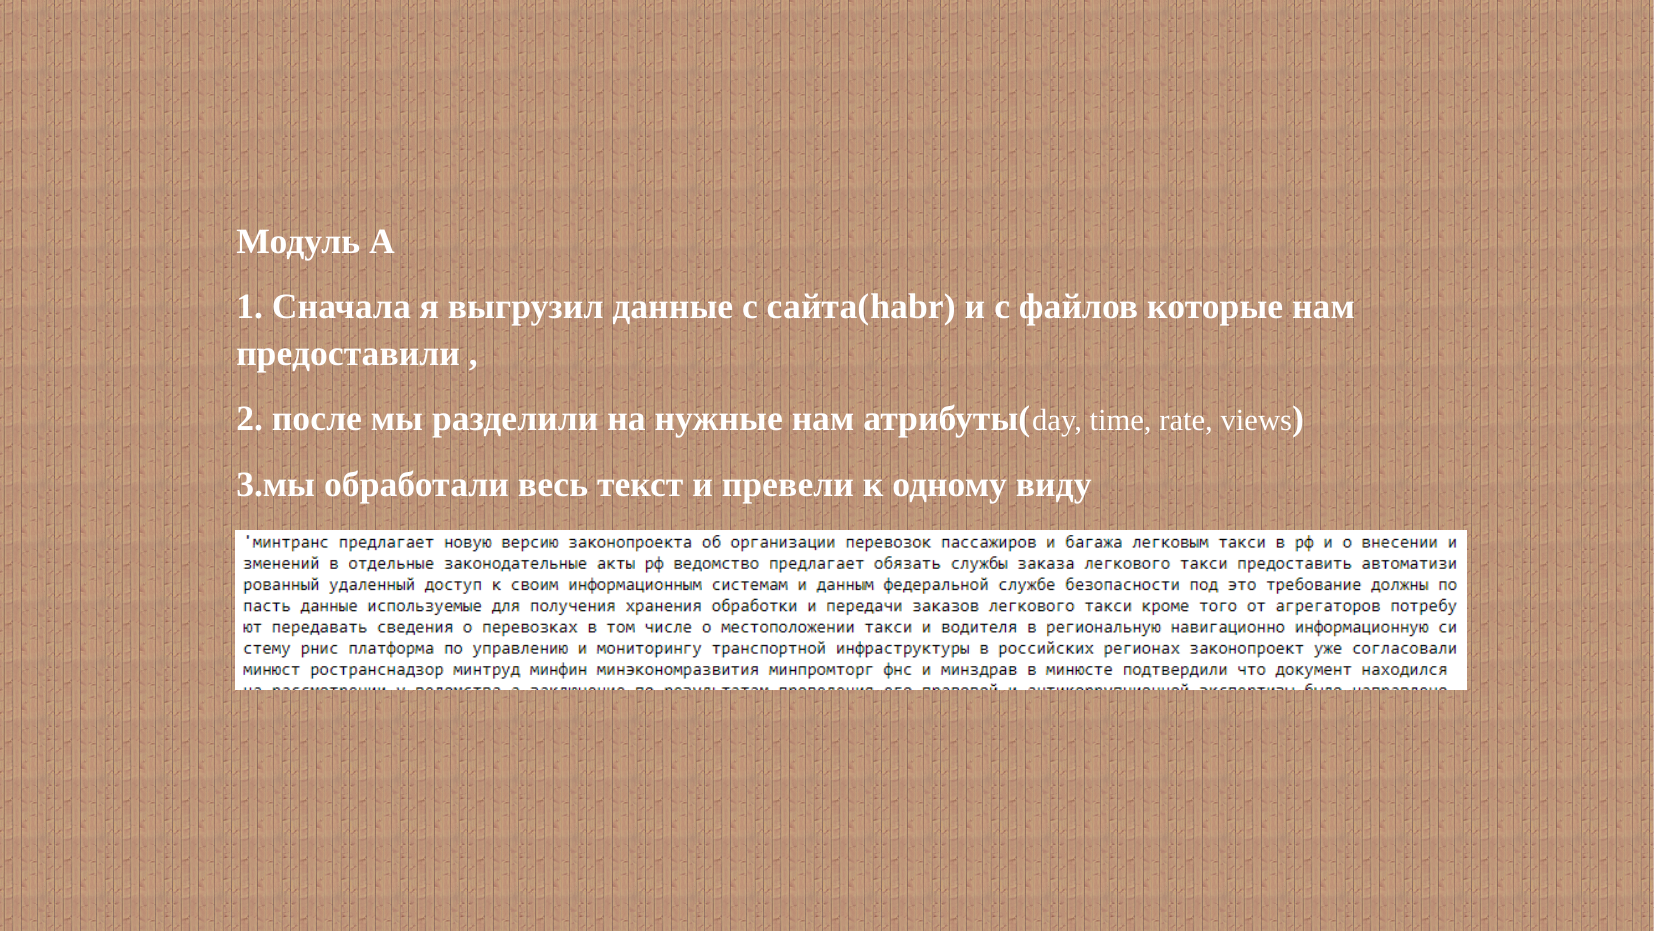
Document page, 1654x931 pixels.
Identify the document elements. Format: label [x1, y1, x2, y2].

picture [0, 0, 1654, 931]
chart [89, 101, 1557, 856]
